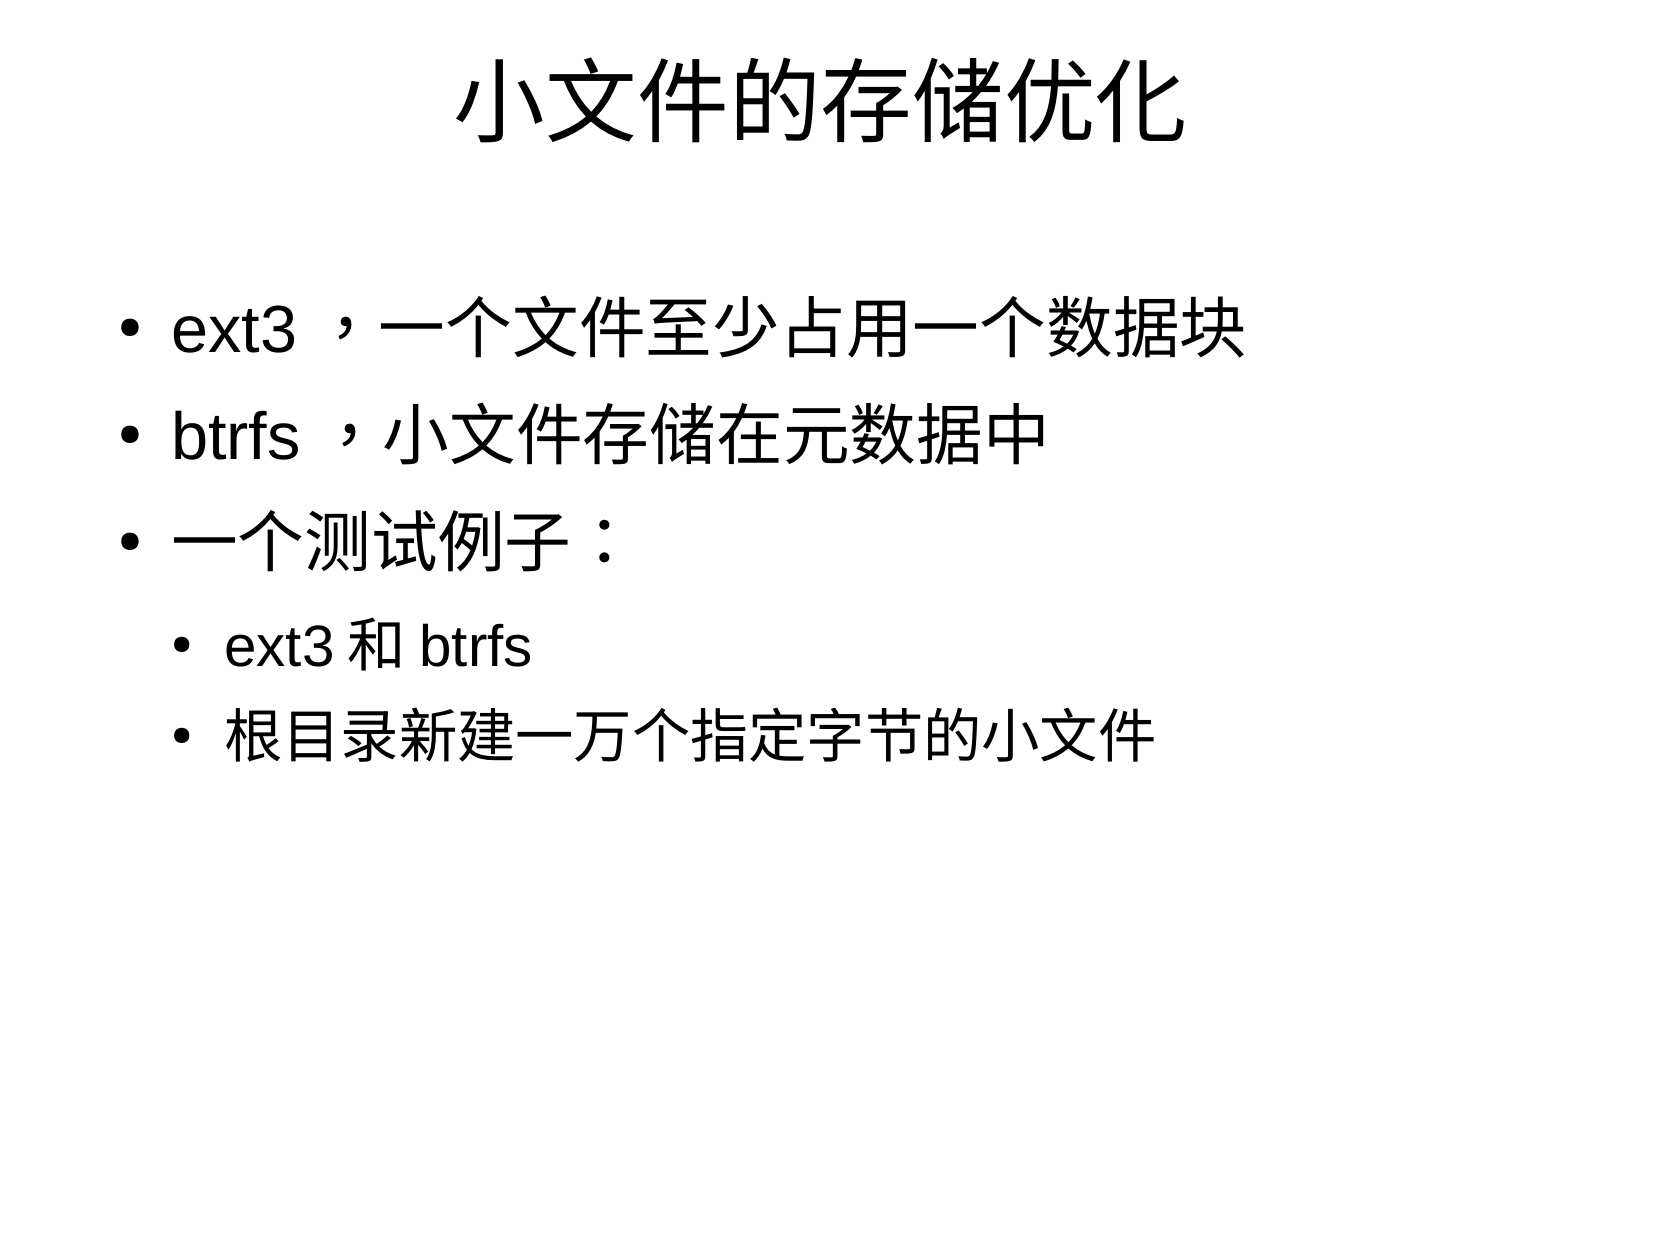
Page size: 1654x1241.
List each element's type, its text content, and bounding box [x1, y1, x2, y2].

title 小文件的存储优化 [76, 0, 1565, 208]
list ext3，一个文件至少占用一个数据块 btrfs，小文件存储在元数据中 一个测试例子： ext3和btrfs 根目录新建一万个指定字节的小文件 [82, 290, 1571, 1109]
